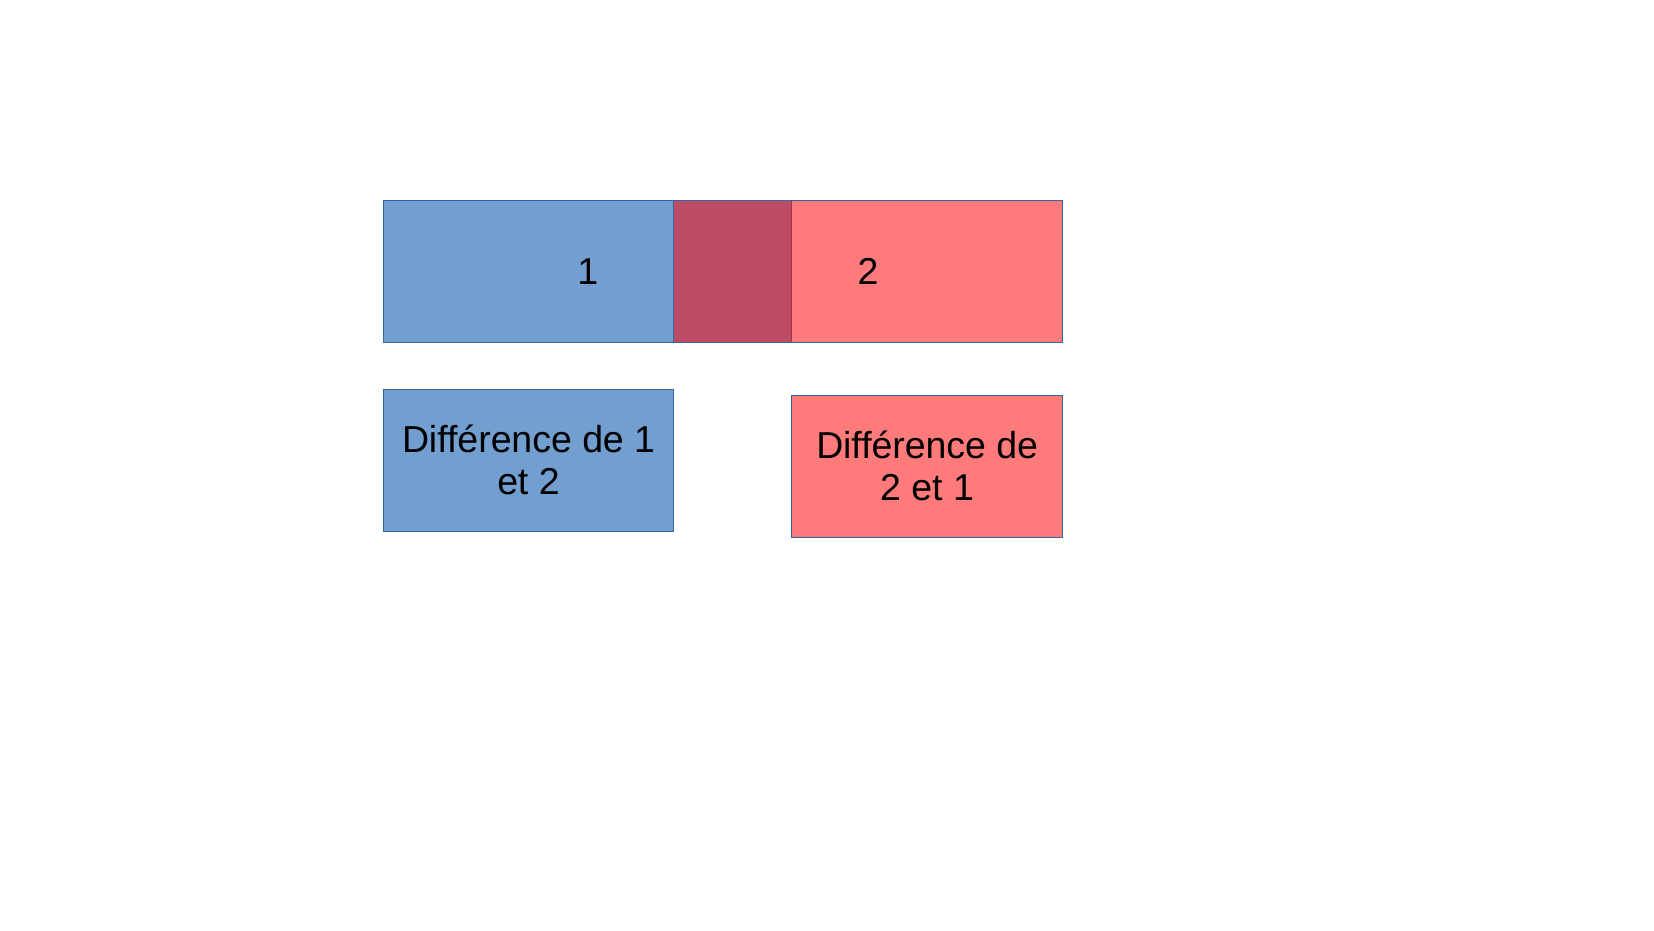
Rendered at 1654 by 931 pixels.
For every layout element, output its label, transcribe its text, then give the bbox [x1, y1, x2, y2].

text_box 1 [383, 200, 673, 343]
text_box Différence de 1 et 2 [383, 389, 674, 532]
text_box Différence de 2 et 1 [791, 395, 1063, 538]
text_box 2 [673, 200, 1063, 343]
